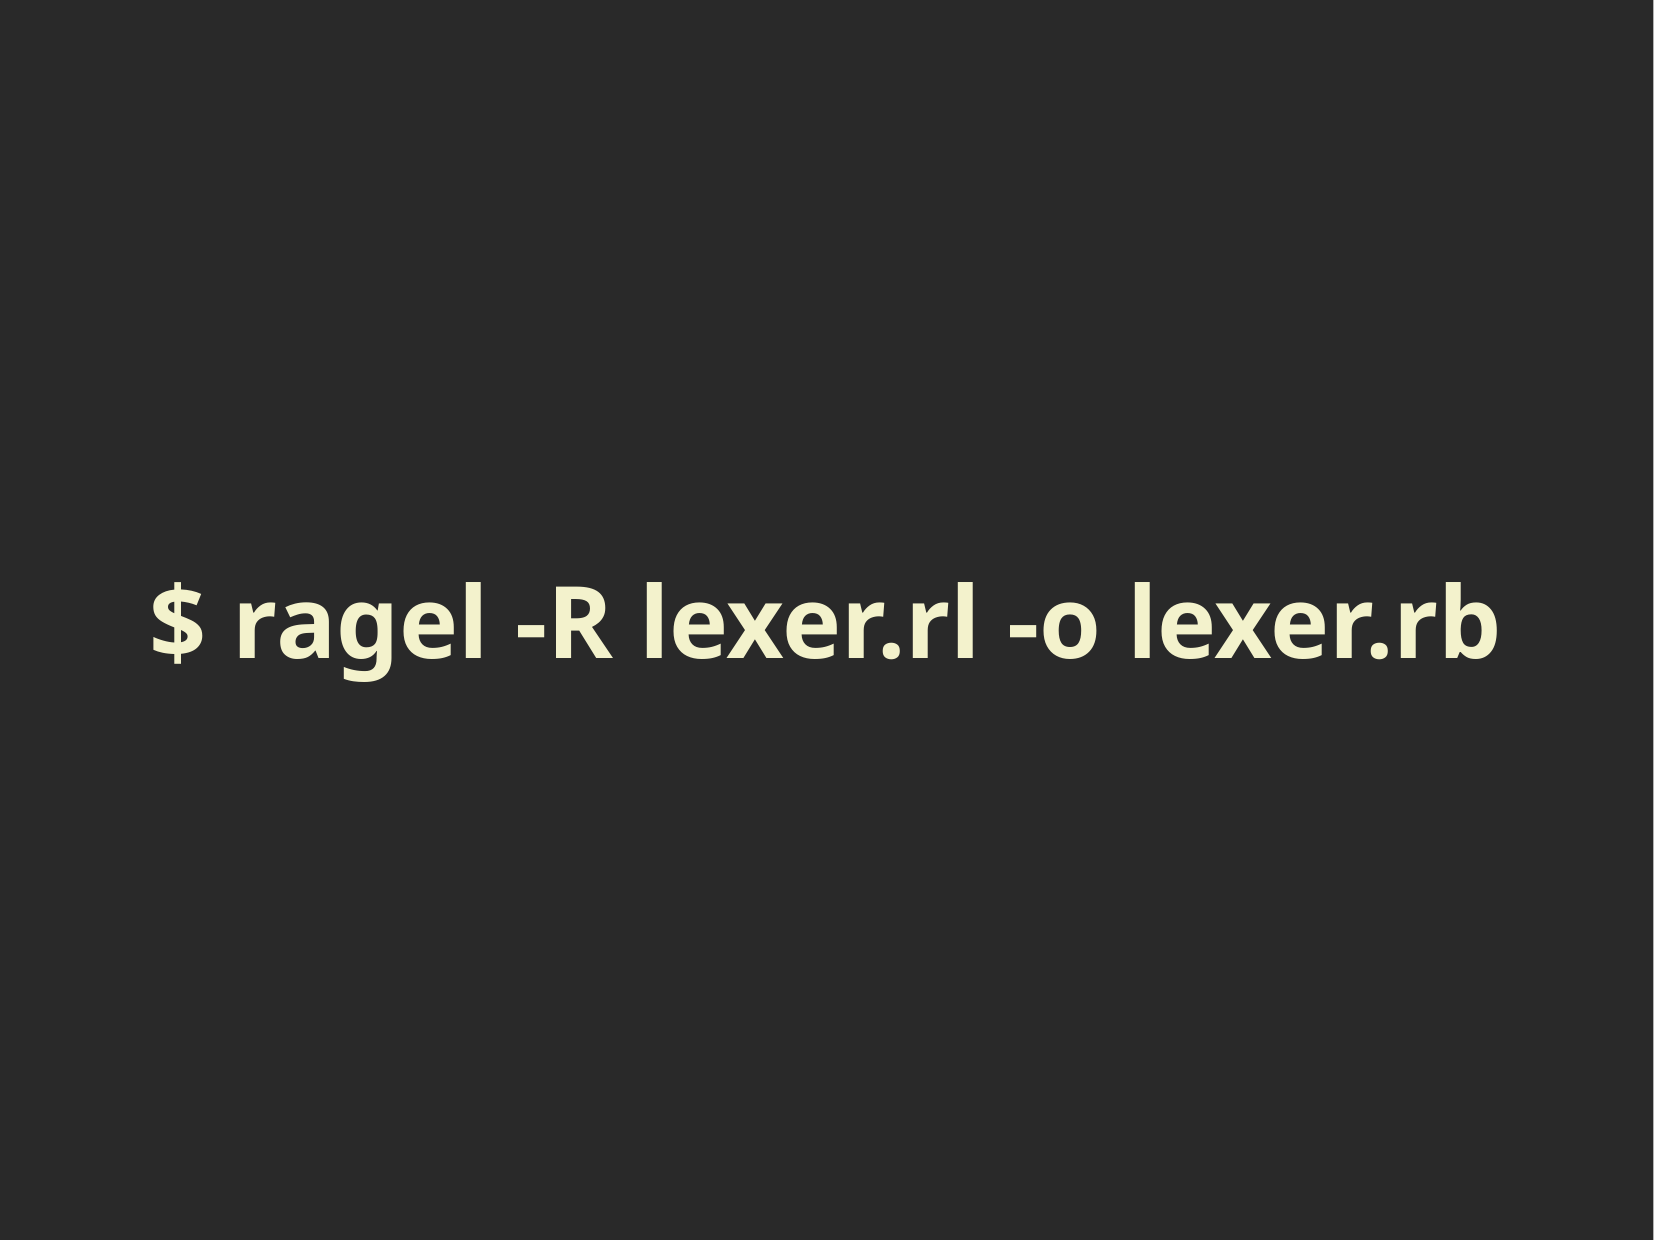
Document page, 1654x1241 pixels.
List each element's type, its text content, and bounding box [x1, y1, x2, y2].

subtitle $ ragel -R lexer.rl -o lexer.rb [82, 140, 1571, 1101]
